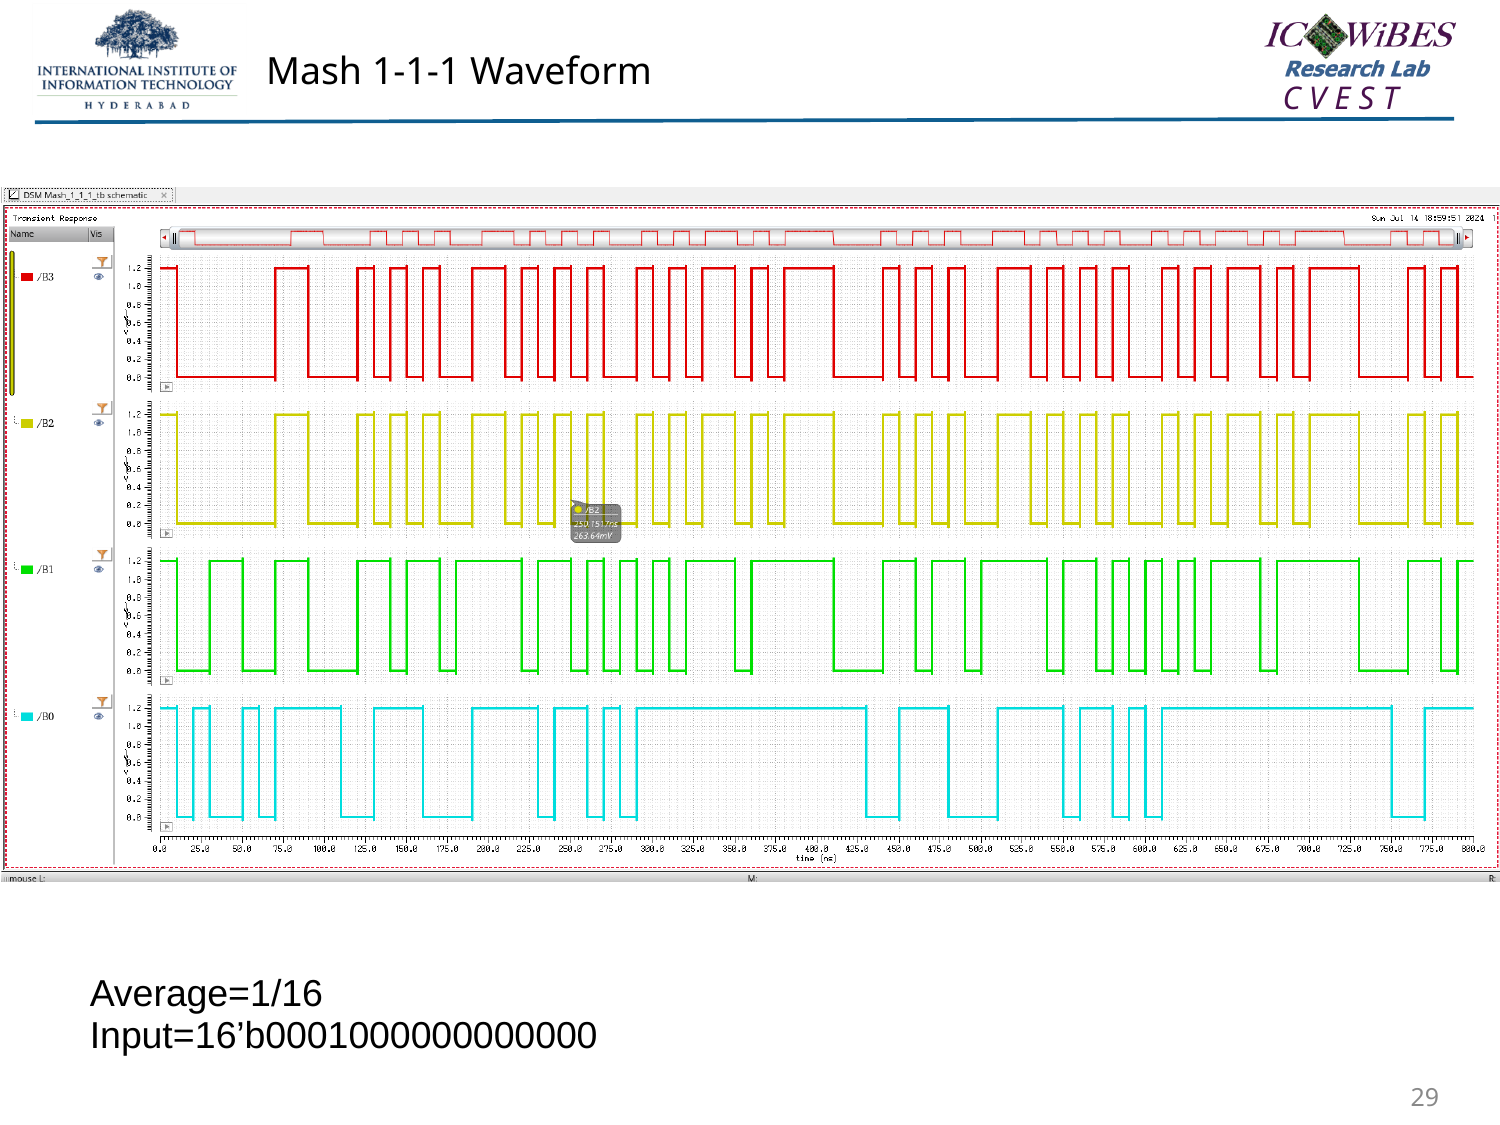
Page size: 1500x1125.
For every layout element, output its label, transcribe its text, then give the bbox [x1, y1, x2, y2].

slide_number <number> [1329, 1074, 1455, 1123]
text_box Average=1/16 Input=16’b0001000000000000 [75, 964, 613, 1064]
title Mash 1-1-1 Waveform [251, 26, 1195, 113]
picture [1261, 12, 1458, 82]
picture [31, 2, 247, 115]
picture [1, 187, 1500, 882]
